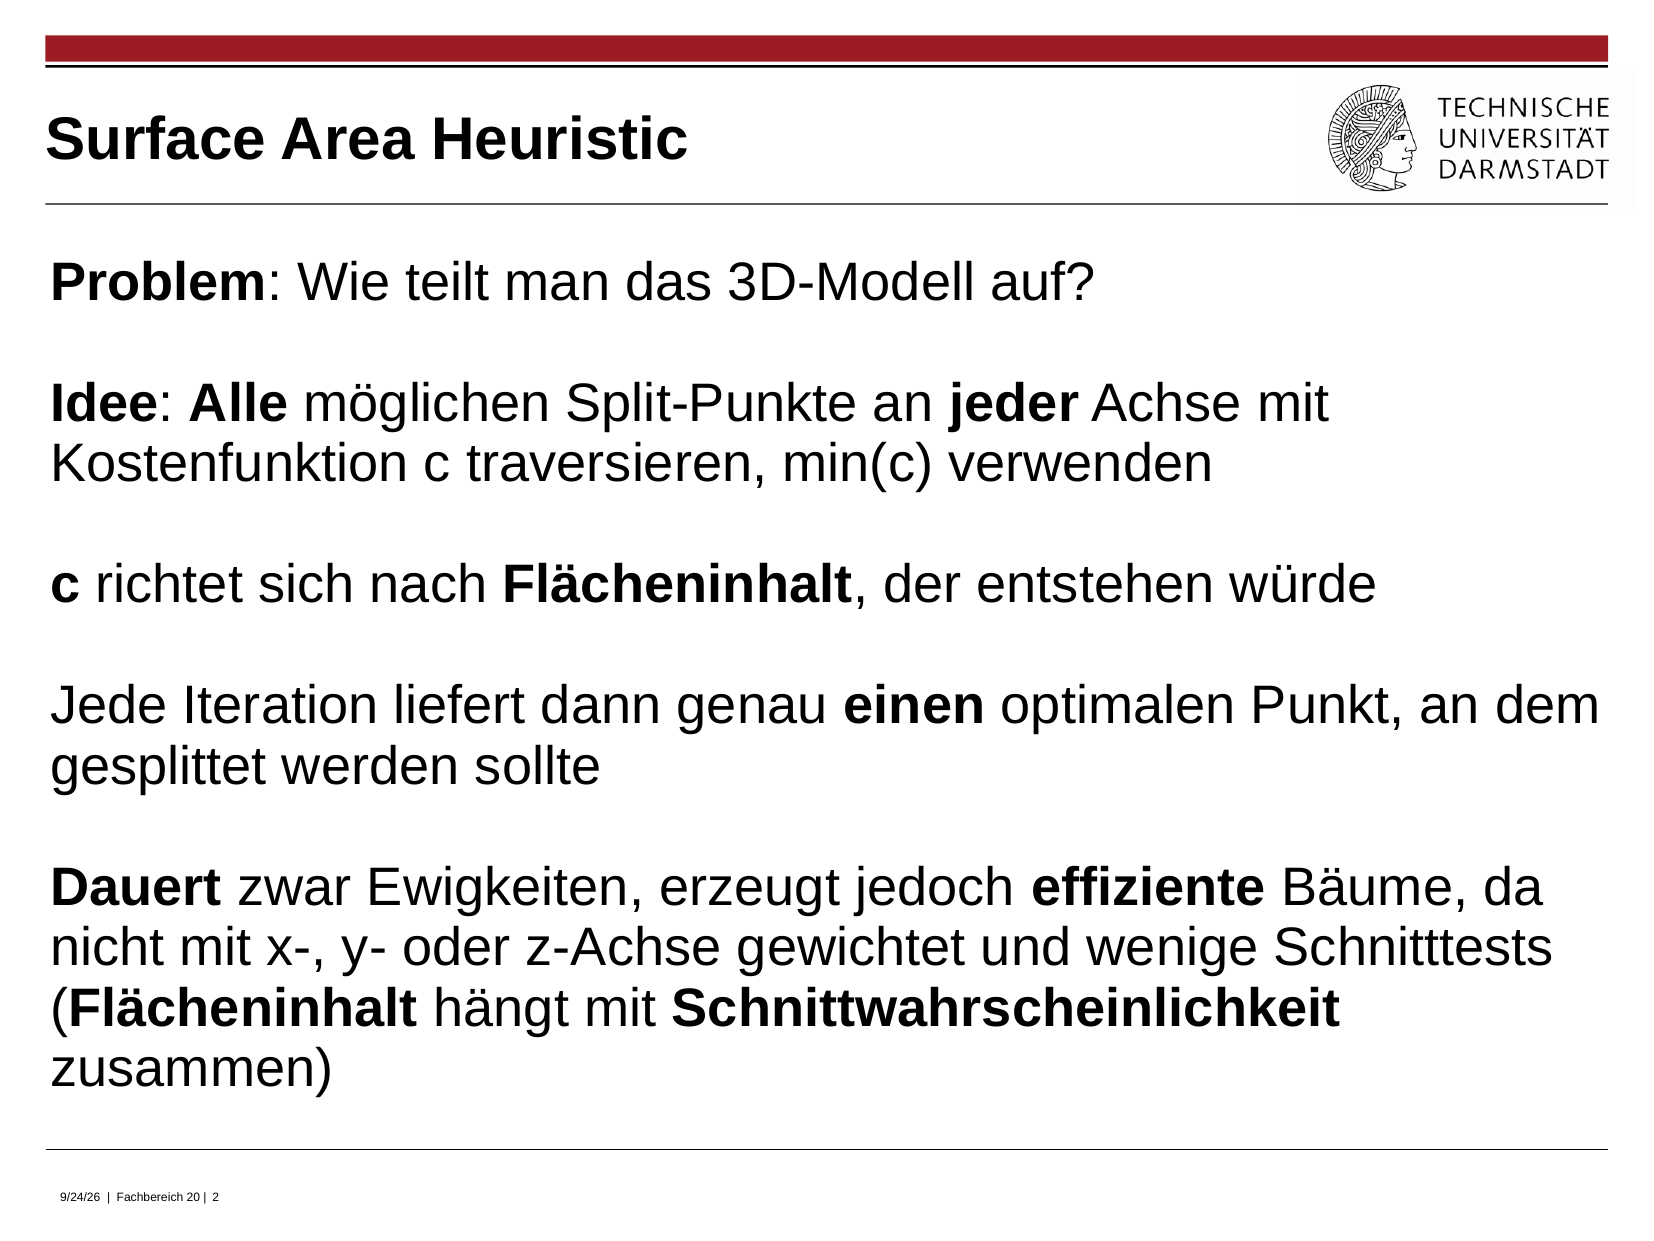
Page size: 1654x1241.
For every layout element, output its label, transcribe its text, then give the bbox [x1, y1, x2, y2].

picture [1296, 66, 1636, 210]
subtitle Problem: Wie teilt man das 3D-Modell auf? Idee: Alle möglichen Split-Punkte an jeder Achse mit Kostenfunktion c traversieren, min(c) verwenden c richtet sich nach Flächeninhalt, der entstehen würde Jede Iteration liefert dann genau einen optimalen Punkt, an dem gesplittet werden sollte Dauert zwar Ewigkeiten, erzeugt jedoch effiziente Bäume, da nicht mit x-, y- oder z-Achse gewichtet und wenige Schnitttests (Flächeninhalt hängt mit Schnittwahrscheinlichkeit zusammen) [50, 195, 1604, 1154]
title Surface Area Heuristic [45, 48, 1247, 200]
